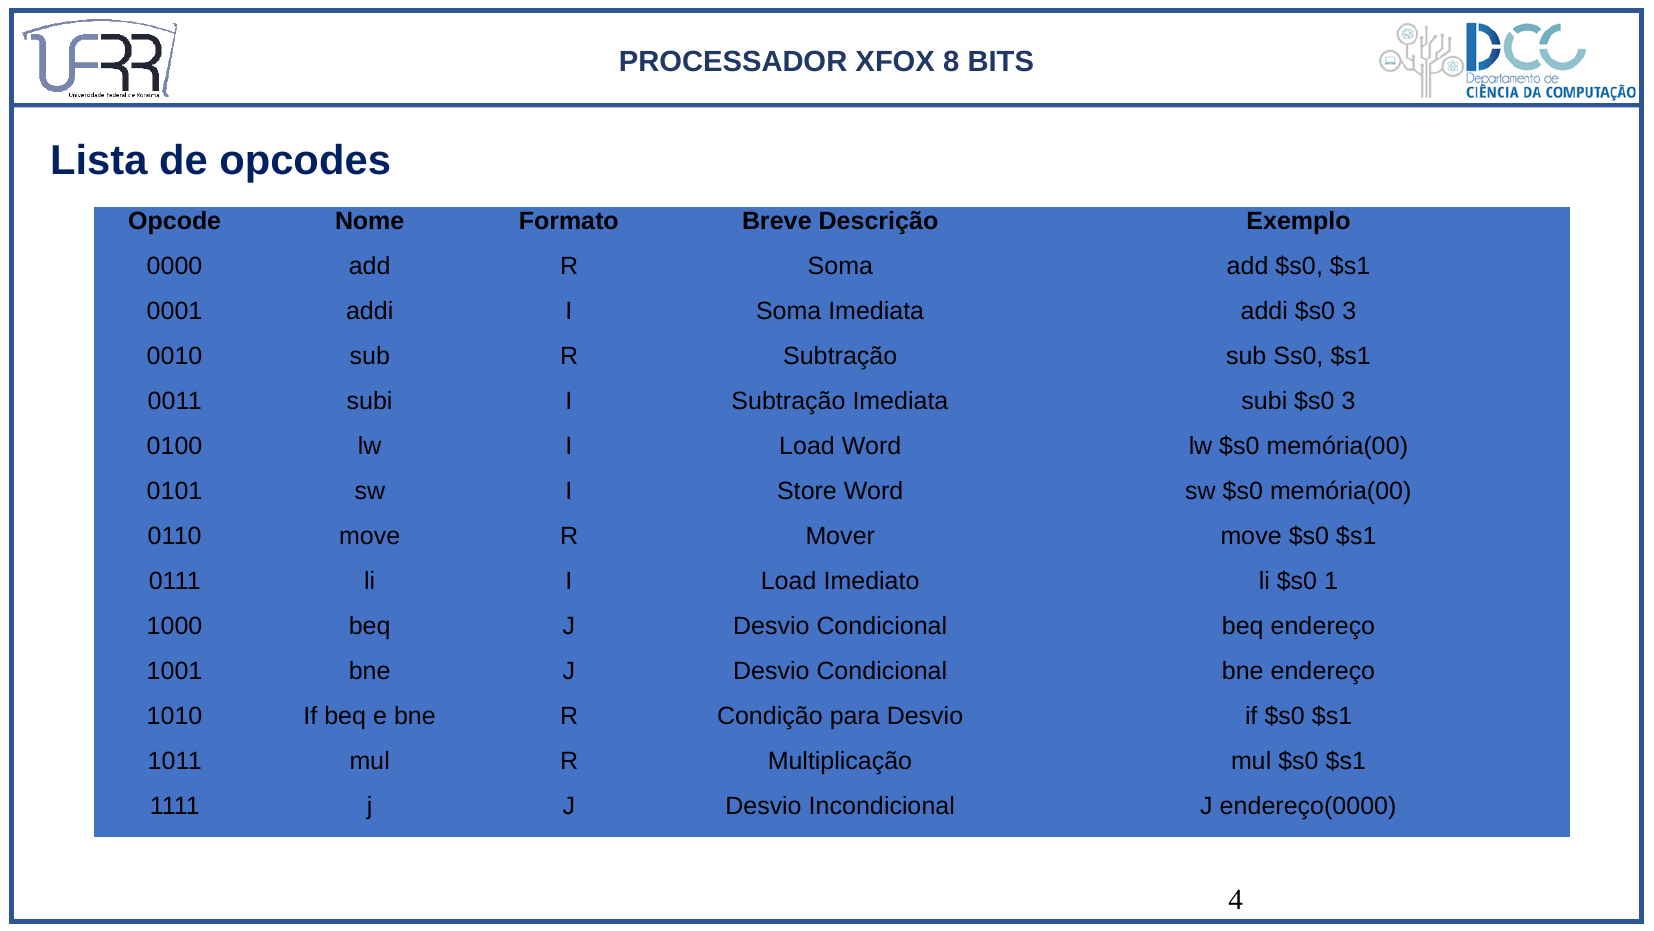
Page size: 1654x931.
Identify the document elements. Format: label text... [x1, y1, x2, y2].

table_cell I [484, 387, 654, 432]
table_cell R [484, 342, 654, 387]
table_cell 0001 [94, 297, 255, 342]
table_cell 1011 [94, 747, 255, 792]
table_cell addi [255, 297, 484, 342]
table_cell 0011 [94, 387, 255, 432]
table_cell beq endereço [1027, 612, 1570, 657]
table_header Nome [255, 207, 484, 252]
table_cell If beq e bne [255, 702, 484, 747]
table_cell Load Word [654, 432, 1027, 477]
table_cell R [484, 522, 654, 567]
table_cell I [484, 567, 654, 612]
table_cell 0000 [94, 252, 255, 297]
table_cell Condição para Desvio [654, 702, 1027, 747]
table_cell 1111 [94, 792, 255, 837]
table_cell sub Ss0, $s1 [1027, 342, 1570, 387]
table_cell add $s0, $s1 [1027, 252, 1570, 297]
table_cell subi [255, 387, 484, 432]
table_cell Multiplicação [654, 747, 1027, 792]
text_box [1228, 886, 1614, 919]
table_cell I [484, 477, 654, 522]
table_cell Desvio Condicional [654, 657, 1027, 702]
table_cell 1000 [94, 612, 255, 657]
table_cell j [255, 792, 484, 837]
text_box [1228, 924, 1614, 931]
table_cell 0101 [94, 477, 255, 522]
text_box Lista de opcodes [35, 129, 1619, 886]
table_cell lw $s0 memória(00) [1027, 432, 1570, 477]
table_cell subi $s0 3 [1027, 387, 1570, 432]
table_cell J endereço(0000) [1027, 792, 1570, 837]
table_cell li $s0 1 [1027, 567, 1570, 612]
table_cell mul [255, 747, 484, 792]
table_cell Desvio Incondicional [654, 792, 1027, 837]
table_cell Soma [654, 252, 1027, 297]
table_cell 0111 [94, 567, 255, 612]
table_cell Soma Imediata [654, 297, 1027, 342]
table_header Opcode [94, 207, 255, 252]
table_cell bne endereço [1027, 657, 1570, 702]
table_header Formato [484, 207, 654, 252]
table_cell move $s0 $s1 [1027, 522, 1570, 567]
picture [1379, 16, 1636, 101]
table_cell R [484, 702, 654, 747]
table_cell add [255, 252, 484, 297]
table_cell J [484, 792, 654, 837]
table_cell if $s0 $s1 [1027, 702, 1570, 747]
table_cell Store Word [654, 477, 1027, 522]
table_cell J [484, 657, 654, 702]
table_cell I [484, 297, 654, 342]
table_cell addi $s0 3 [1027, 297, 1570, 342]
table_header Exemplo [1027, 207, 1570, 252]
table_cell beq [255, 612, 484, 657]
table_cell 0010 [94, 342, 255, 387]
table_cell sw $s0 memória(00) [1027, 477, 1570, 522]
table_cell Desvio Condicional [654, 612, 1027, 657]
table_cell R [484, 747, 654, 792]
table_cell sub [255, 342, 484, 387]
table_cell I [484, 432, 654, 477]
table_cell R [484, 252, 654, 297]
table_cell move [255, 522, 484, 567]
table_cell mul $s0 $s1 [1027, 747, 1570, 792]
table_cell lw [255, 432, 484, 477]
table_cell J [484, 612, 654, 657]
table_header Breve Descrição [654, 207, 1027, 252]
table_cell sw [255, 477, 484, 522]
table_cell Load Imediato [654, 567, 1027, 612]
table_cell 1010 [94, 702, 255, 747]
table_cell li [255, 567, 484, 612]
table_cell 0100 [94, 432, 255, 477]
table_cell 1001 [94, 657, 255, 702]
table_cell Subtração Imediata [654, 387, 1027, 432]
table_cell 0110 [94, 522, 255, 567]
table_cell Subtração [654, 342, 1027, 387]
picture [22, 19, 177, 97]
table_cell Mover [654, 522, 1027, 567]
table_cell bne [255, 657, 484, 702]
title PROCESSADOR XFOX 8 BITS [177, 37, 1379, 83]
